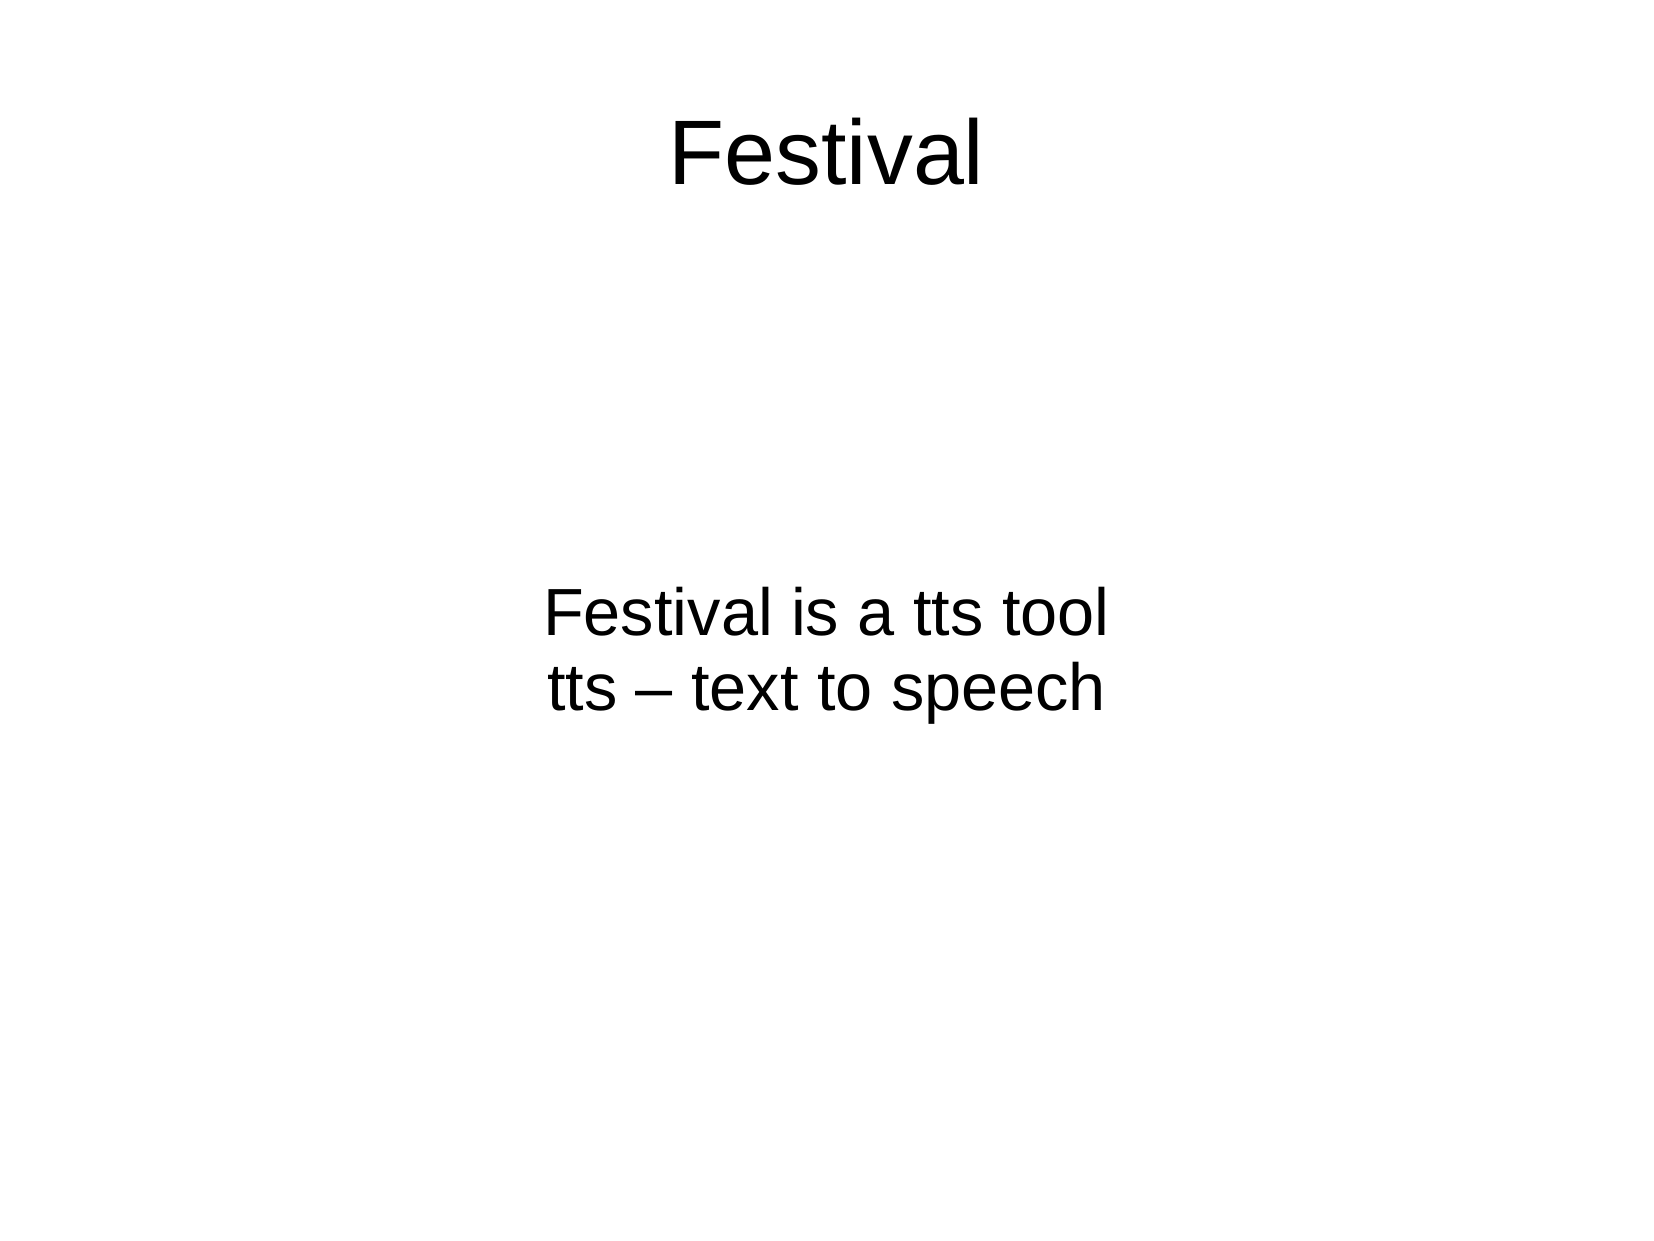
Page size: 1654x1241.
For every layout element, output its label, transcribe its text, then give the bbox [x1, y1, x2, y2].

title Festival [82, 49, 1571, 257]
subtitle Festival is a tts tool tts – text to speech [82, 290, 1571, 1010]
